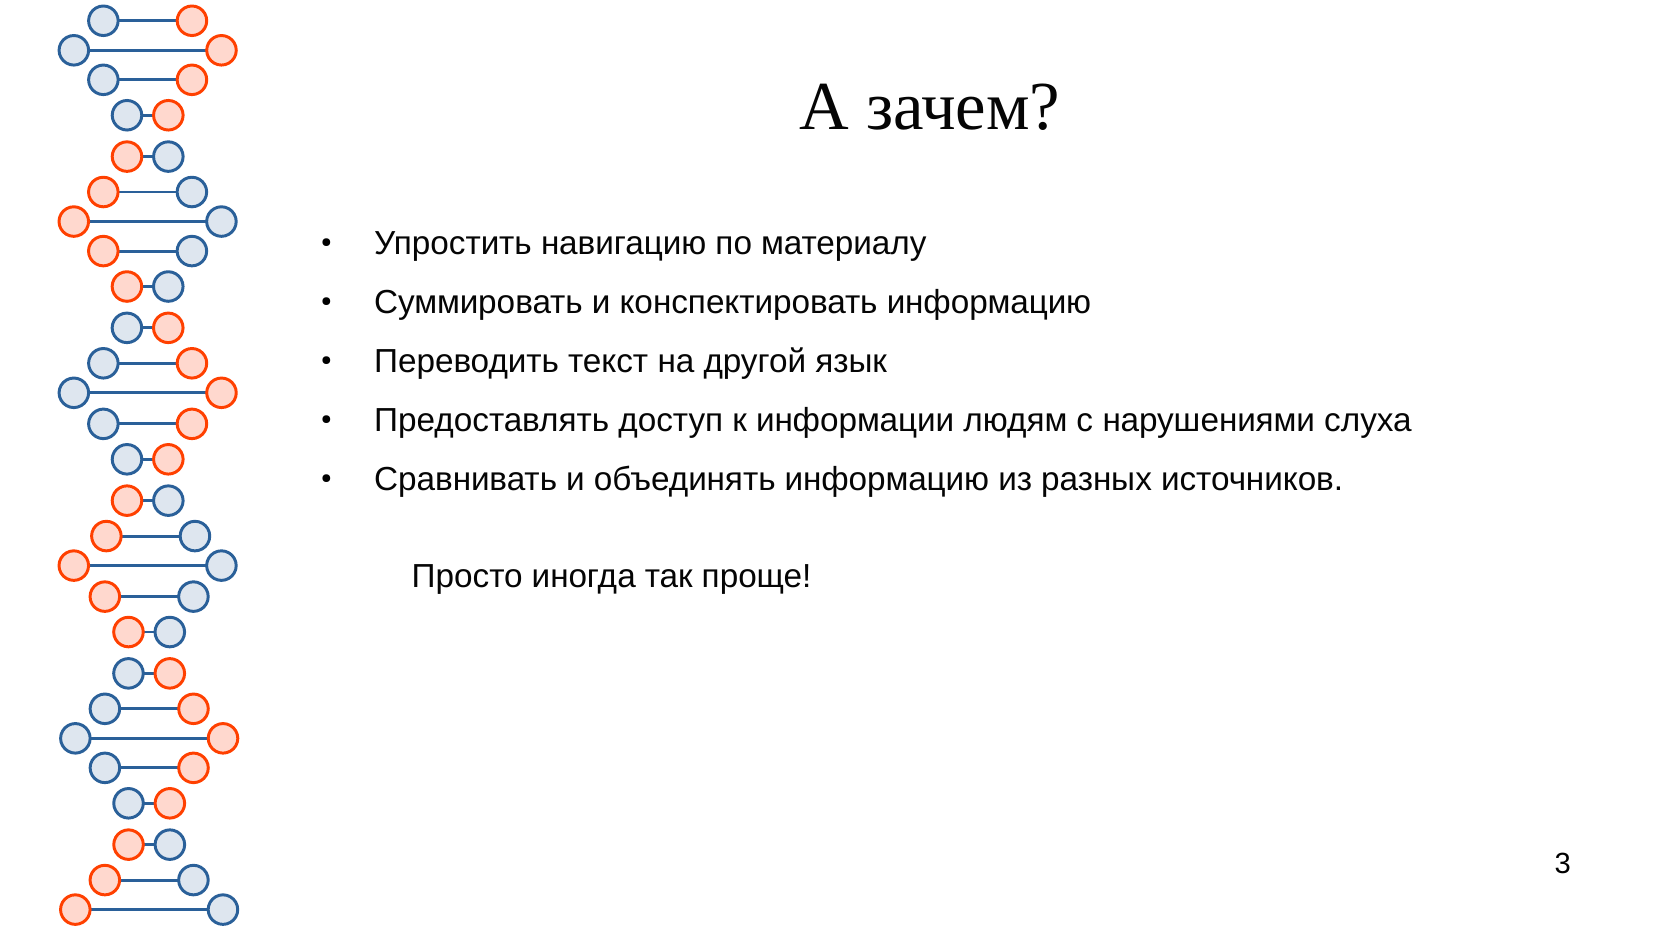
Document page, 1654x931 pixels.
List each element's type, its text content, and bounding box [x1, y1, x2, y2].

title А зачем? [265, 29, 1595, 184]
list Упростить навигацию по материалу Суммировать и конспектировать информацию Переводить текст на другой язык Предоставлять доступ к информации людям с нарушениями слуха Сравнивать и объединять информацию из разных источников. Просто иногда так проще! [265, 224, 1595, 764]
